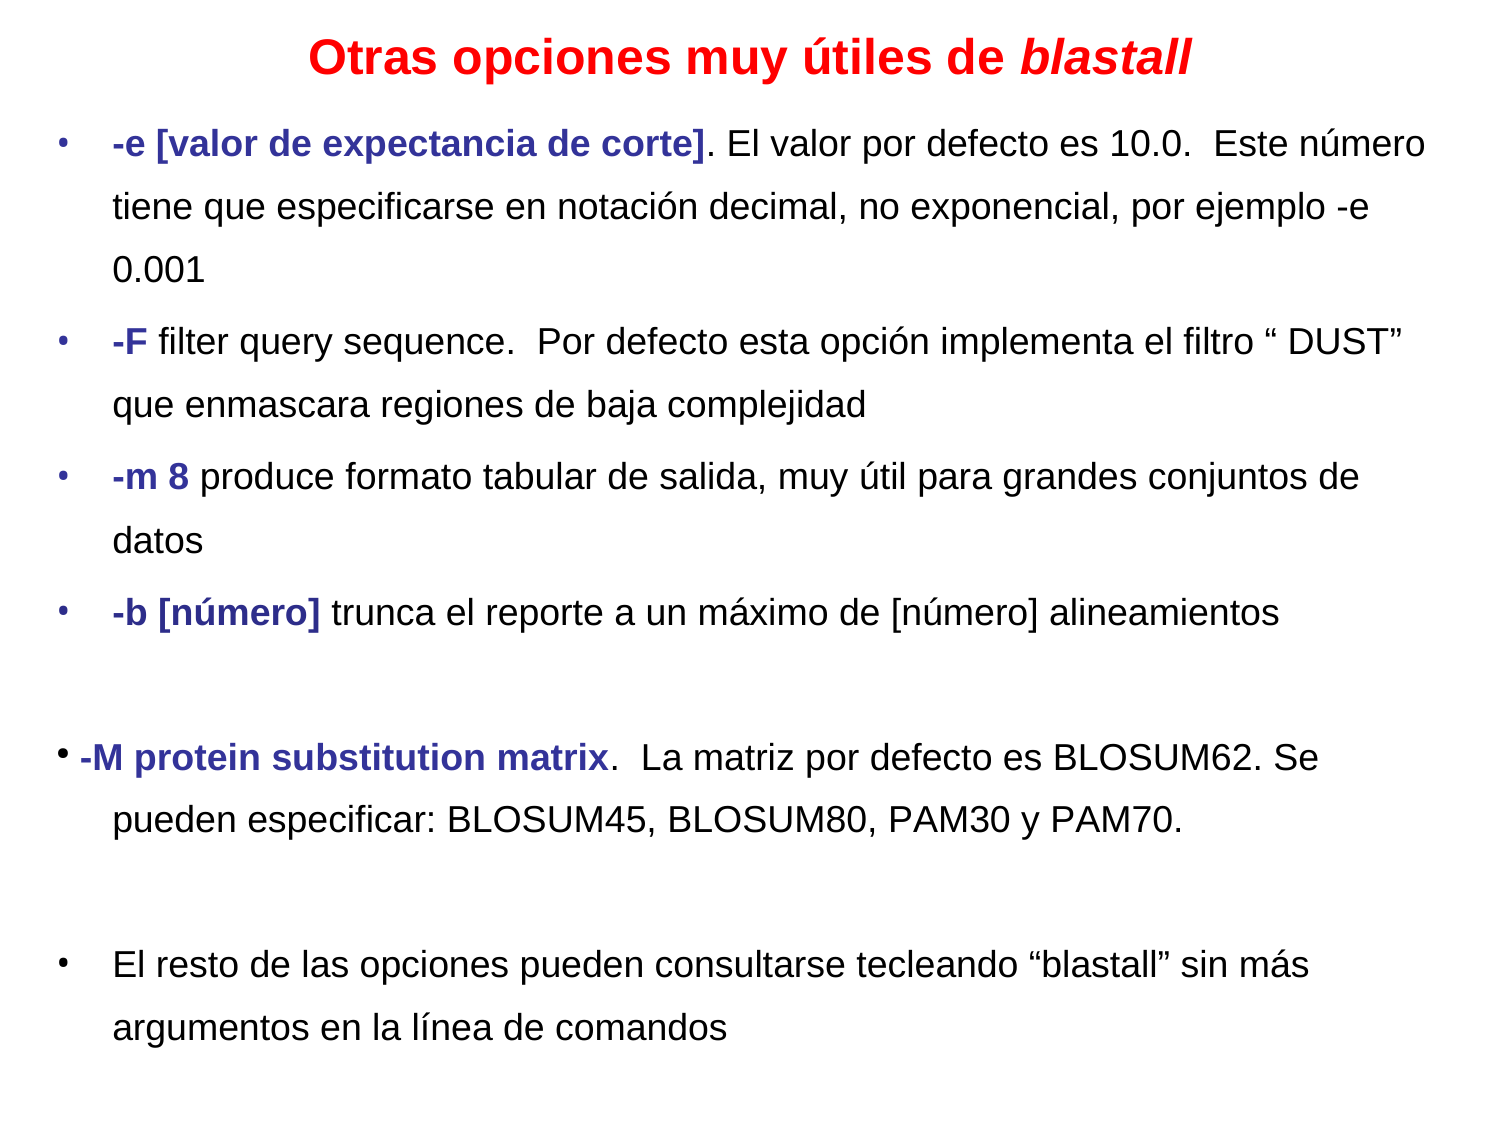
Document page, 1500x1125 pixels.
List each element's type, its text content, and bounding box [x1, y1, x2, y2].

list -e [valor de expectancia de corte]. El valor por defecto es 10.0. Este número tiene que especificarse en notación decimal, no exponencial, por ejemplo -e 0.001 -F filter query sequence. Por defecto esta opción implementa el filtro “ DUST” que enmascara regiones de baja complejidad -m 8 produce formato tabular de salida, muy útil para grandes conjuntos de datos -b [número] trunca el reporte a un máximo de [número] alineamientos -M protein substitution matrix. La matriz por defecto es BLOSUM62. Se pueden especificar: BLOSUM45, BLOSUM80, PAM30 y PAM70. El resto de las opciones pueden consultarse tecleando “blastall” sin más argumentos en la línea de comandos [41, 93, 1459, 1056]
text_box Otras opciones muy útiles de blastall [293, 17, 1208, 93]
